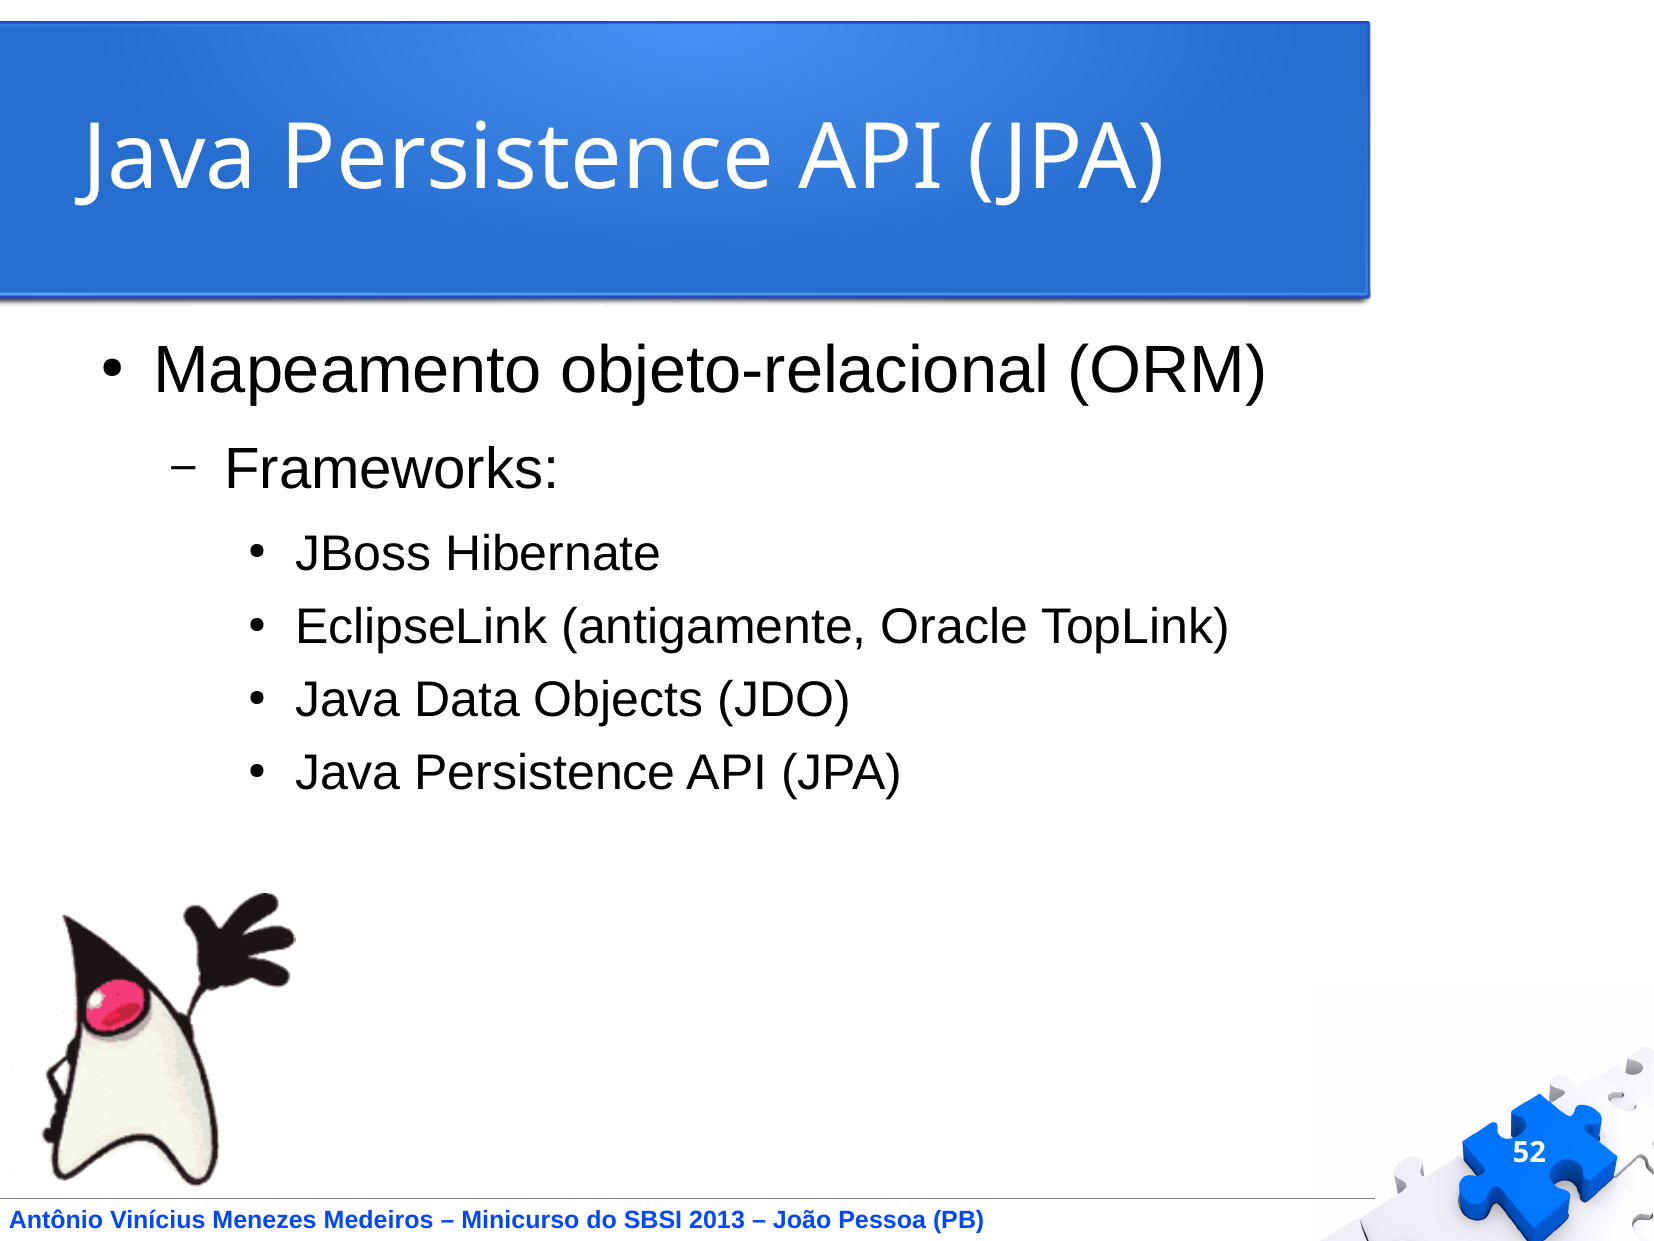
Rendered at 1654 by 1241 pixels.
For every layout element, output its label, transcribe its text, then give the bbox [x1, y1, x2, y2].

list Mapeamento objeto-relacional (ORM) Frameworks: JBoss Hibernate EclipseLink (antigamente, Oracle TopLink) Java Data Objects (JDO) Java Persistence API (JPA) [82, 332, 1356, 1182]
picture [11, 893, 296, 1189]
picture [0, 21, 1375, 307]
title Java Persistence API (JPA) [82, 49, 1323, 257]
picture [1311, 983, 1654, 1241]
